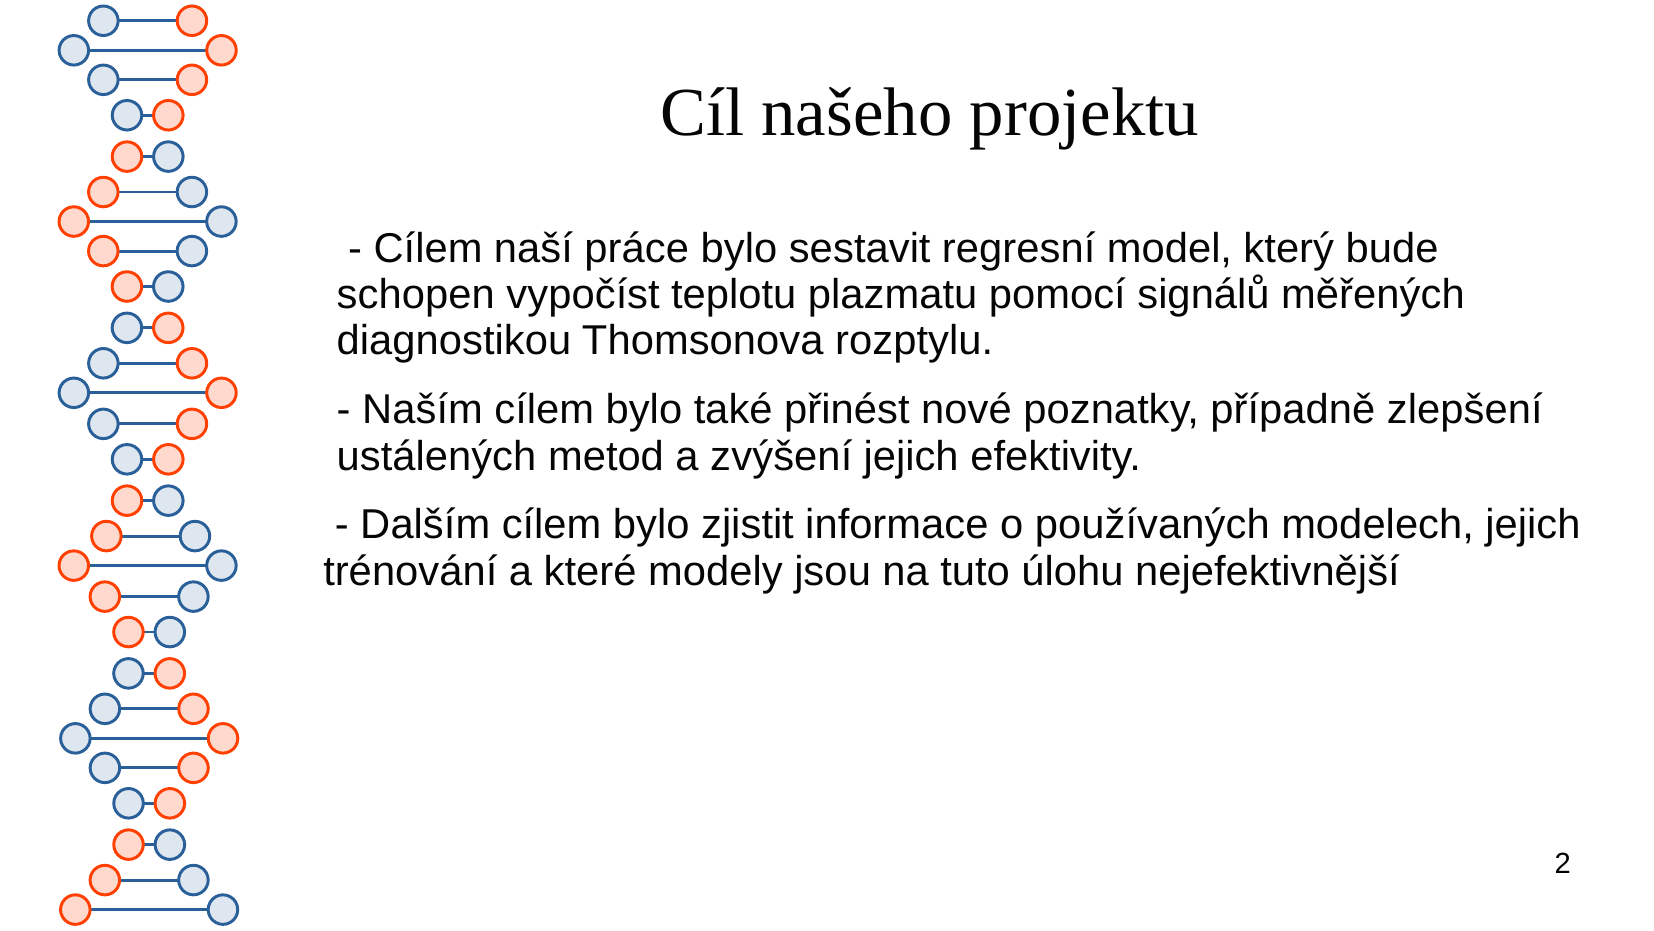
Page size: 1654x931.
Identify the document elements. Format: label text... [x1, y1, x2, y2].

list - Cílem naší práce bylo sestavit regresní model, který bude schopen vypočíst teplotu plazmatu pomocí signálů měřených diagnostikou Thomsonova rozptylu. - Naším cílem bylo také přinést nové poznatky, případně zlepšení ustálených metod a zvýšení jejich efektivity. - Dalším cílem bylo zjistit informace o používaných modelech, jejich trénování a které modely jsou na tuto úlohu nejefektivnější [265, 224, 1595, 764]
title Cíl našeho projektu [265, 35, 1595, 189]
